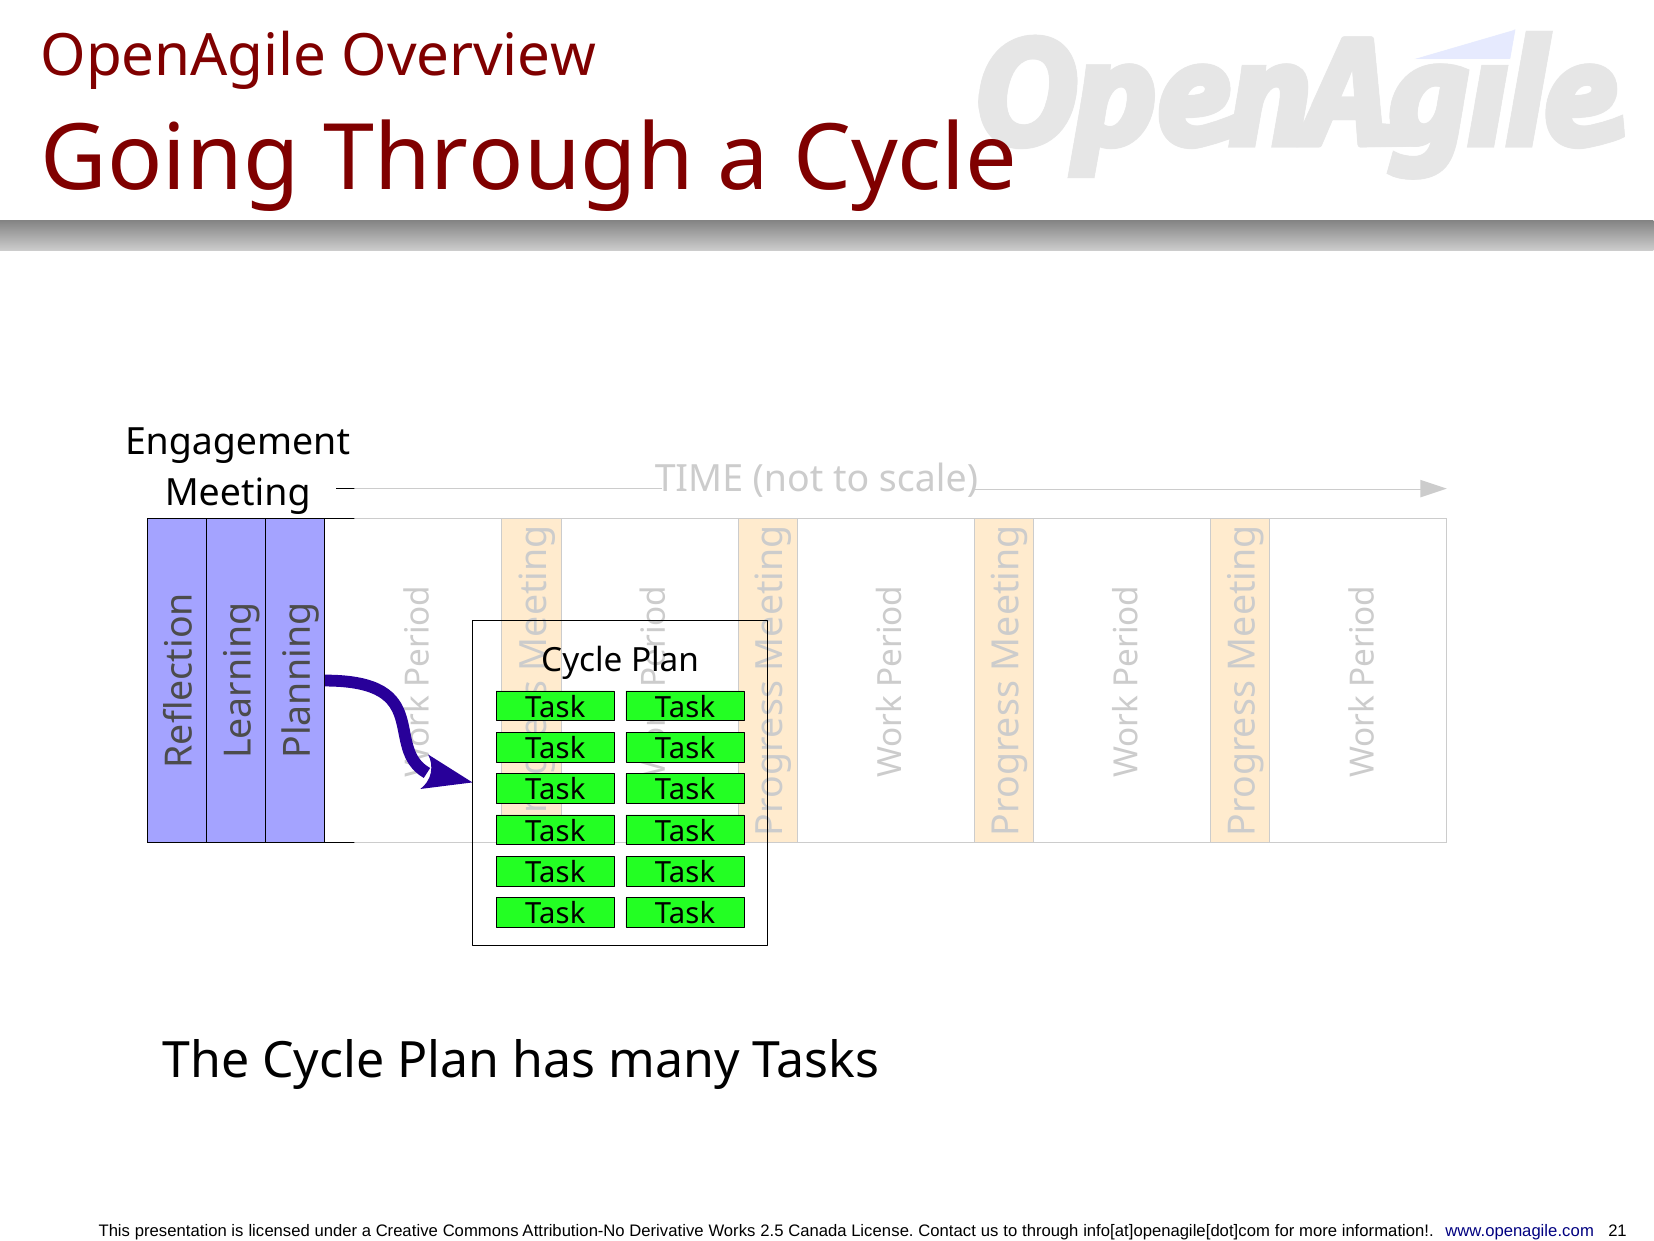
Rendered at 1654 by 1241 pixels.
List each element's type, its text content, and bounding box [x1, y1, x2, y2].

text_box [325, 442, 1595, 886]
text_box Task [496, 732, 615, 762]
text_box Task [496, 814, 615, 845]
text_box Task [496, 897, 615, 928]
text_box Task [625, 690, 745, 721]
text_box Task [625, 732, 745, 762]
text_box Task [625, 773, 745, 804]
text_box Task [625, 897, 745, 928]
title OpenAgile Overview Going Through a Cycle [40, 8, 1654, 222]
text_box [473, 621, 767, 886]
text_box Reflection [147, 518, 206, 843]
text_box Cycle Plan [501, 631, 739, 687]
text_box Task [496, 773, 615, 804]
text_box Task [625, 856, 745, 886]
text_box Engagement Meeting [124, 413, 351, 518]
text_box The Cycle Plan has many Tasks [147, 1016, 842, 1092]
text_box Task [496, 690, 615, 721]
text_box Task [496, 856, 615, 886]
text_box [325, 687, 472, 886]
text_box Task [625, 814, 745, 845]
text_box Learning [206, 518, 265, 843]
text_box Planning [265, 518, 325, 843]
